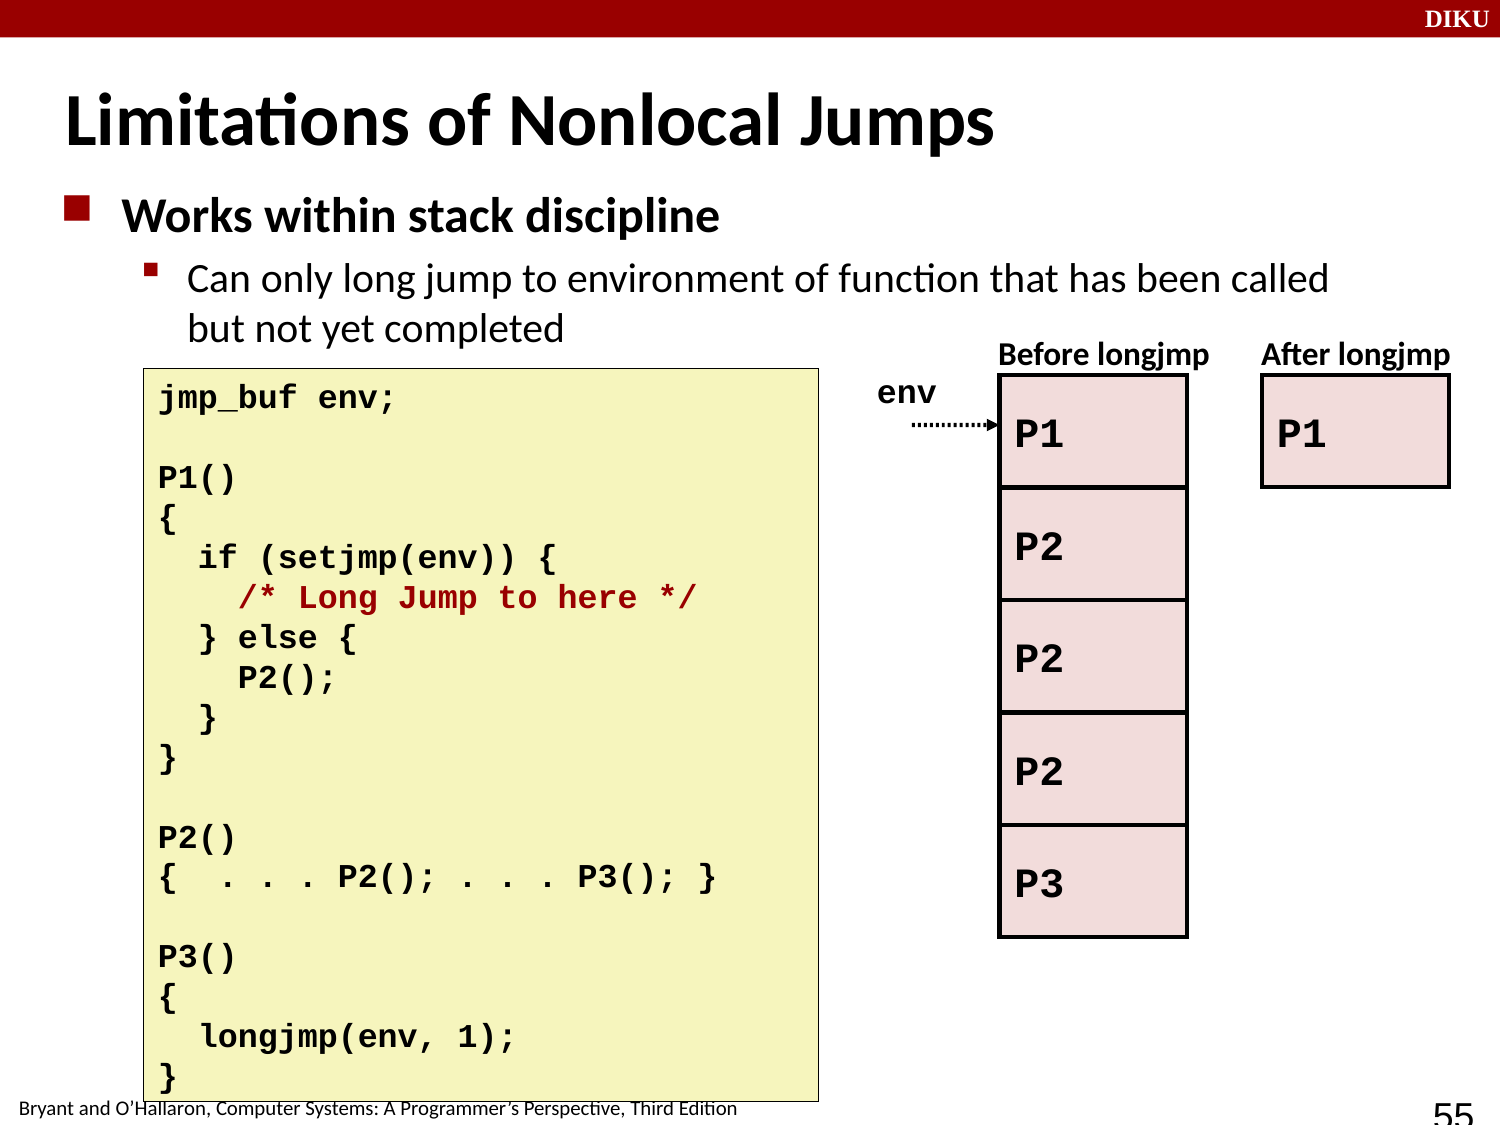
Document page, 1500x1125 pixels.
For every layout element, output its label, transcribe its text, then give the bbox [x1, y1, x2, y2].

text_box P3 [999, 825, 1187, 938]
text_box env [862, 362, 952, 418]
text_box P1 [1262, 380, 1450, 488]
text_box jmp_buf env; P1() { if (setjmp(env)) { /* Long Jump to here */ } else { P2(); } } P2() { . . . P2(); . . . P3(); } P3() { longjmp(env, 1); } [143, 368, 818, 1102]
text_box P2 [999, 712, 1187, 825]
text_box Works within stack discipline Can only long jump to environment of function that has been called but not yet completed [50, 174, 1414, 366]
text_box Limitations of Nonlocal Jumps [49, 68, 1227, 163]
text_box P2 [999, 600, 1187, 712]
text_box P2 [999, 487, 1187, 600]
text_box P1 [999, 380, 1187, 487]
text_box After longjmp [1246, 324, 1466, 380]
text_box Before longjmp [983, 324, 1225, 380]
